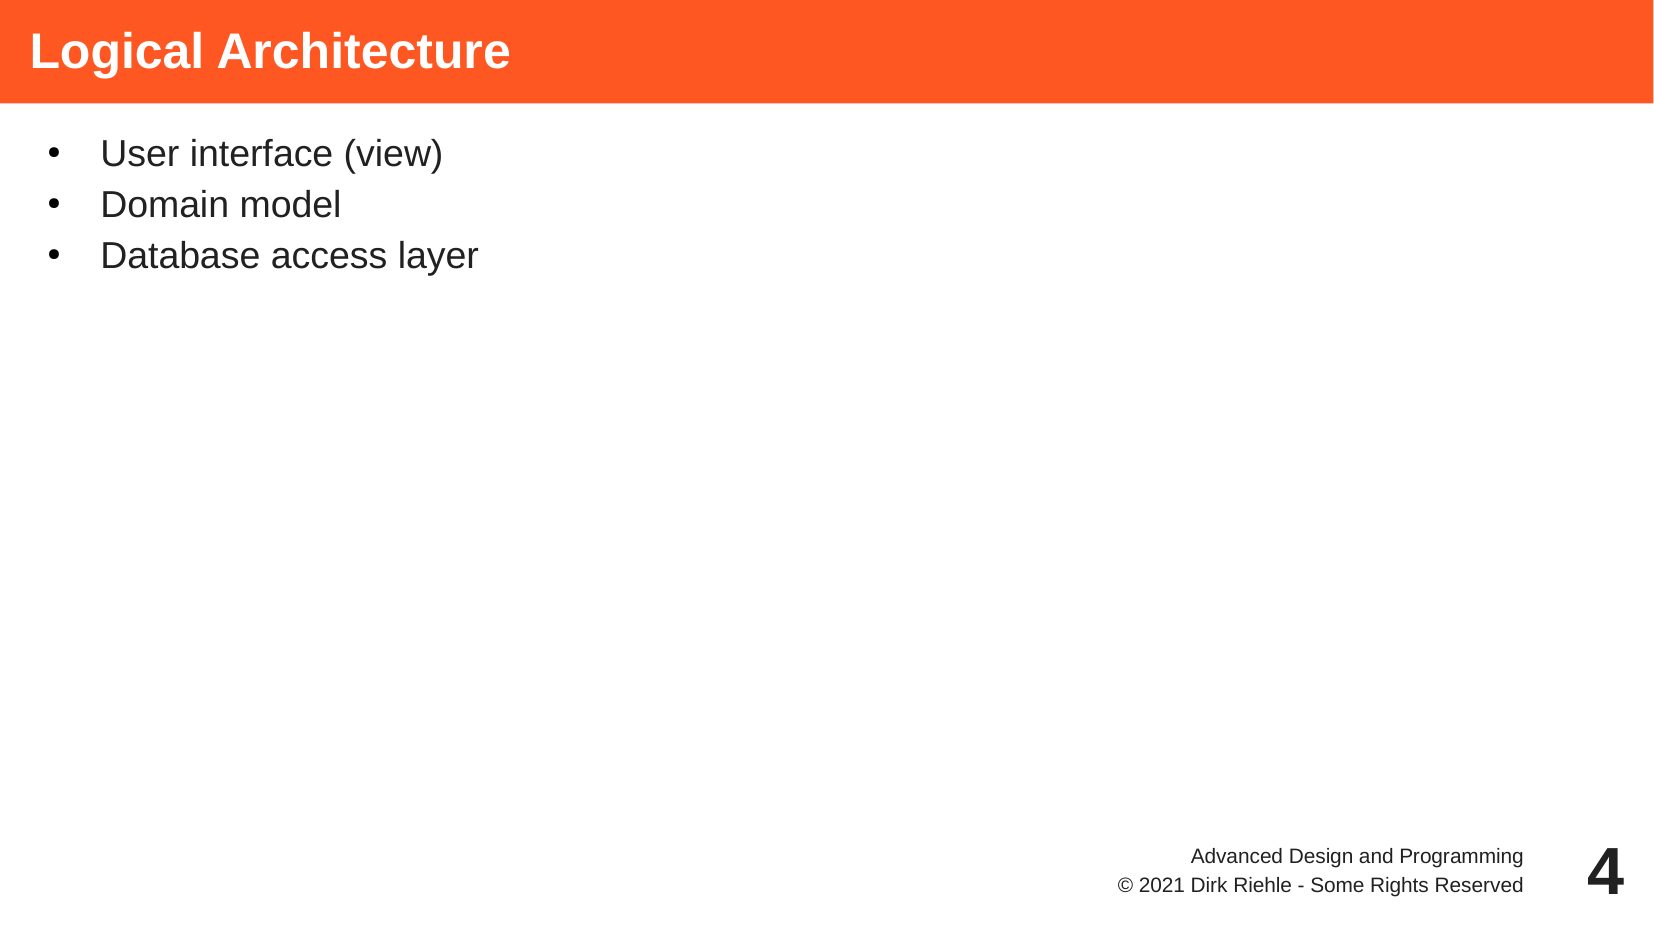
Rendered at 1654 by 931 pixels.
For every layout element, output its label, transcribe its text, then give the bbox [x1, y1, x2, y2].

list User interface (view) Domain model Database access layer [29, 132, 1625, 813]
title Logical Architecture [0, 0, 1654, 104]
